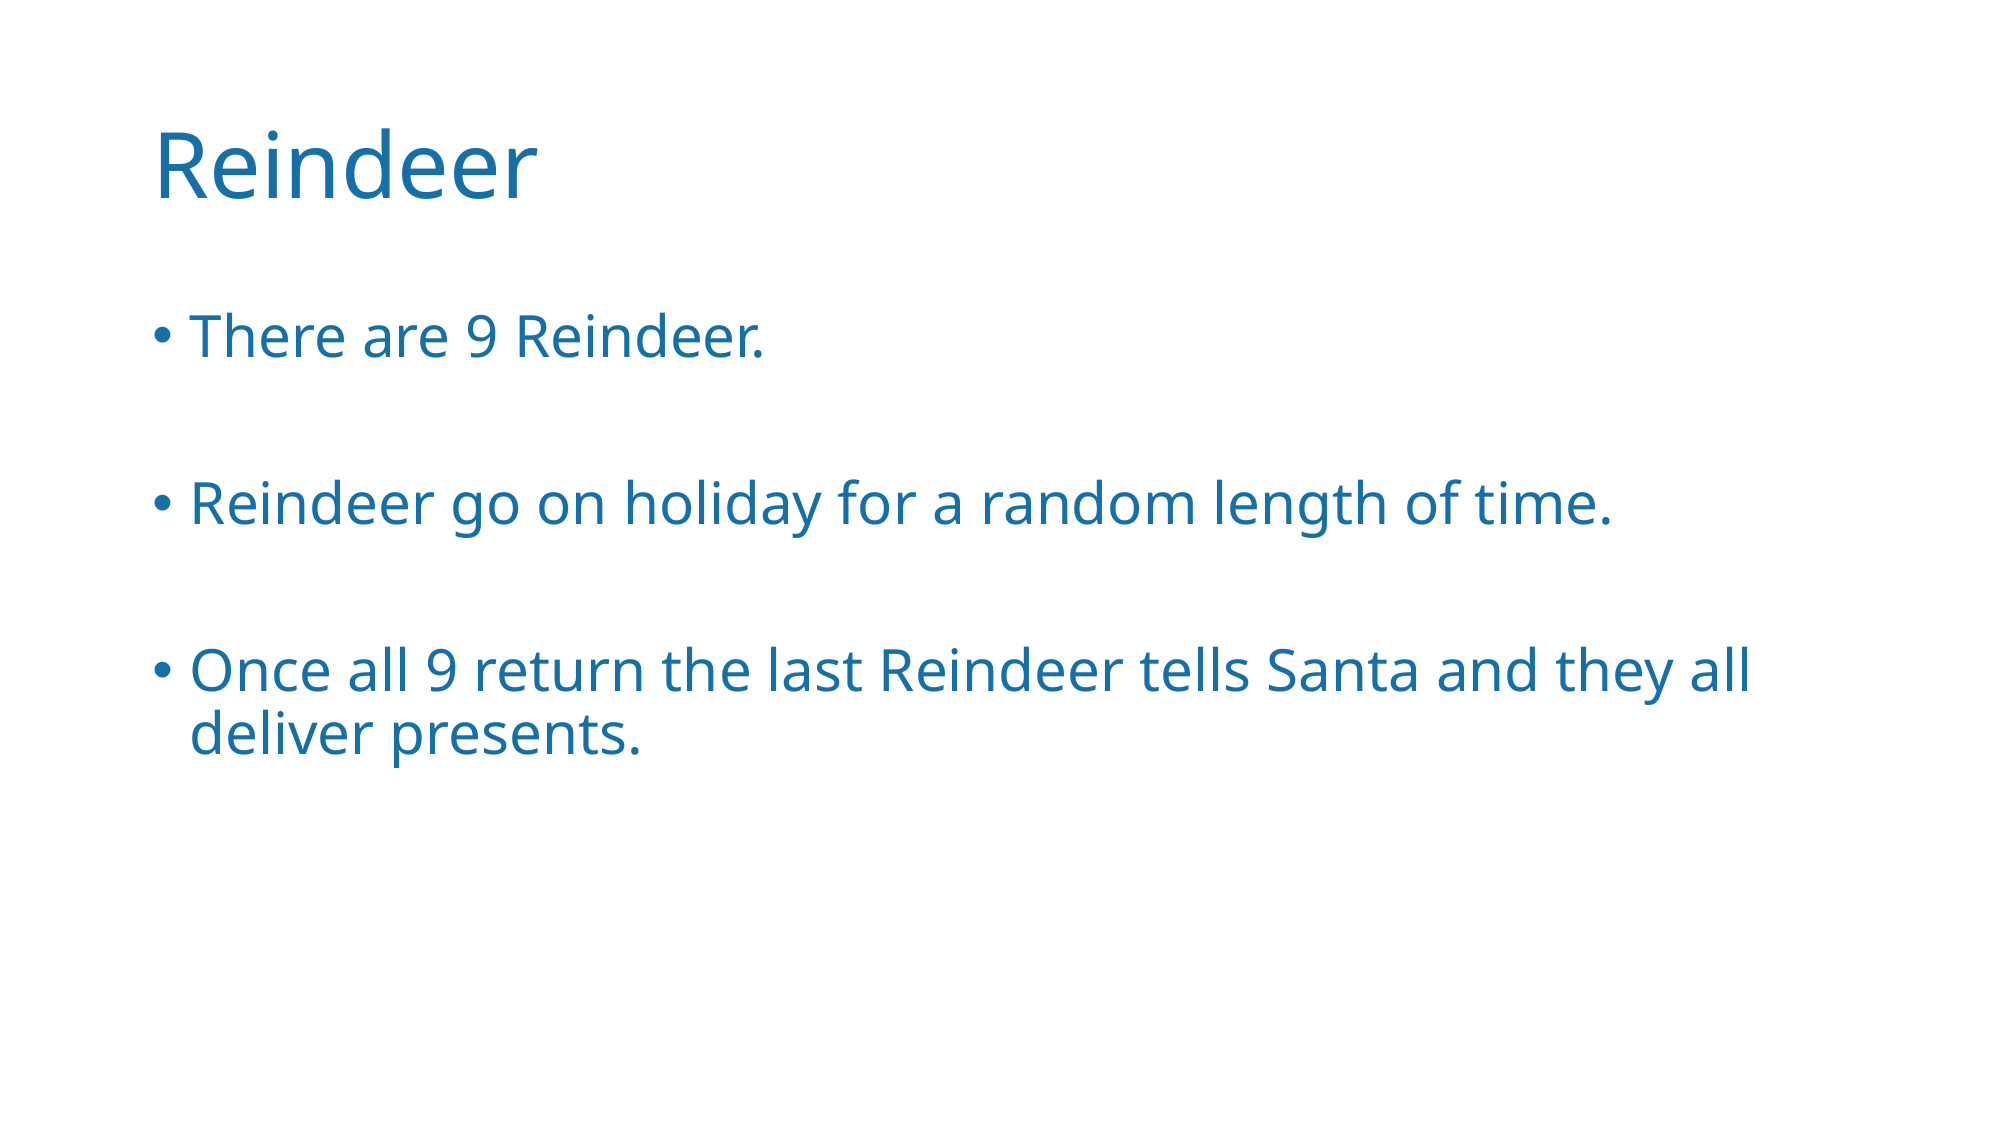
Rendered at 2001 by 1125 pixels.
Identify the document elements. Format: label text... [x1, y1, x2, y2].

list There are 9 Reindeer. Reindeer go on holiday for a random length of time. Once all 9 return the last Reindeer tells Santa and they all deliver presents. [137, 299, 1863, 1014]
title Reindeer [137, 59, 1863, 278]
